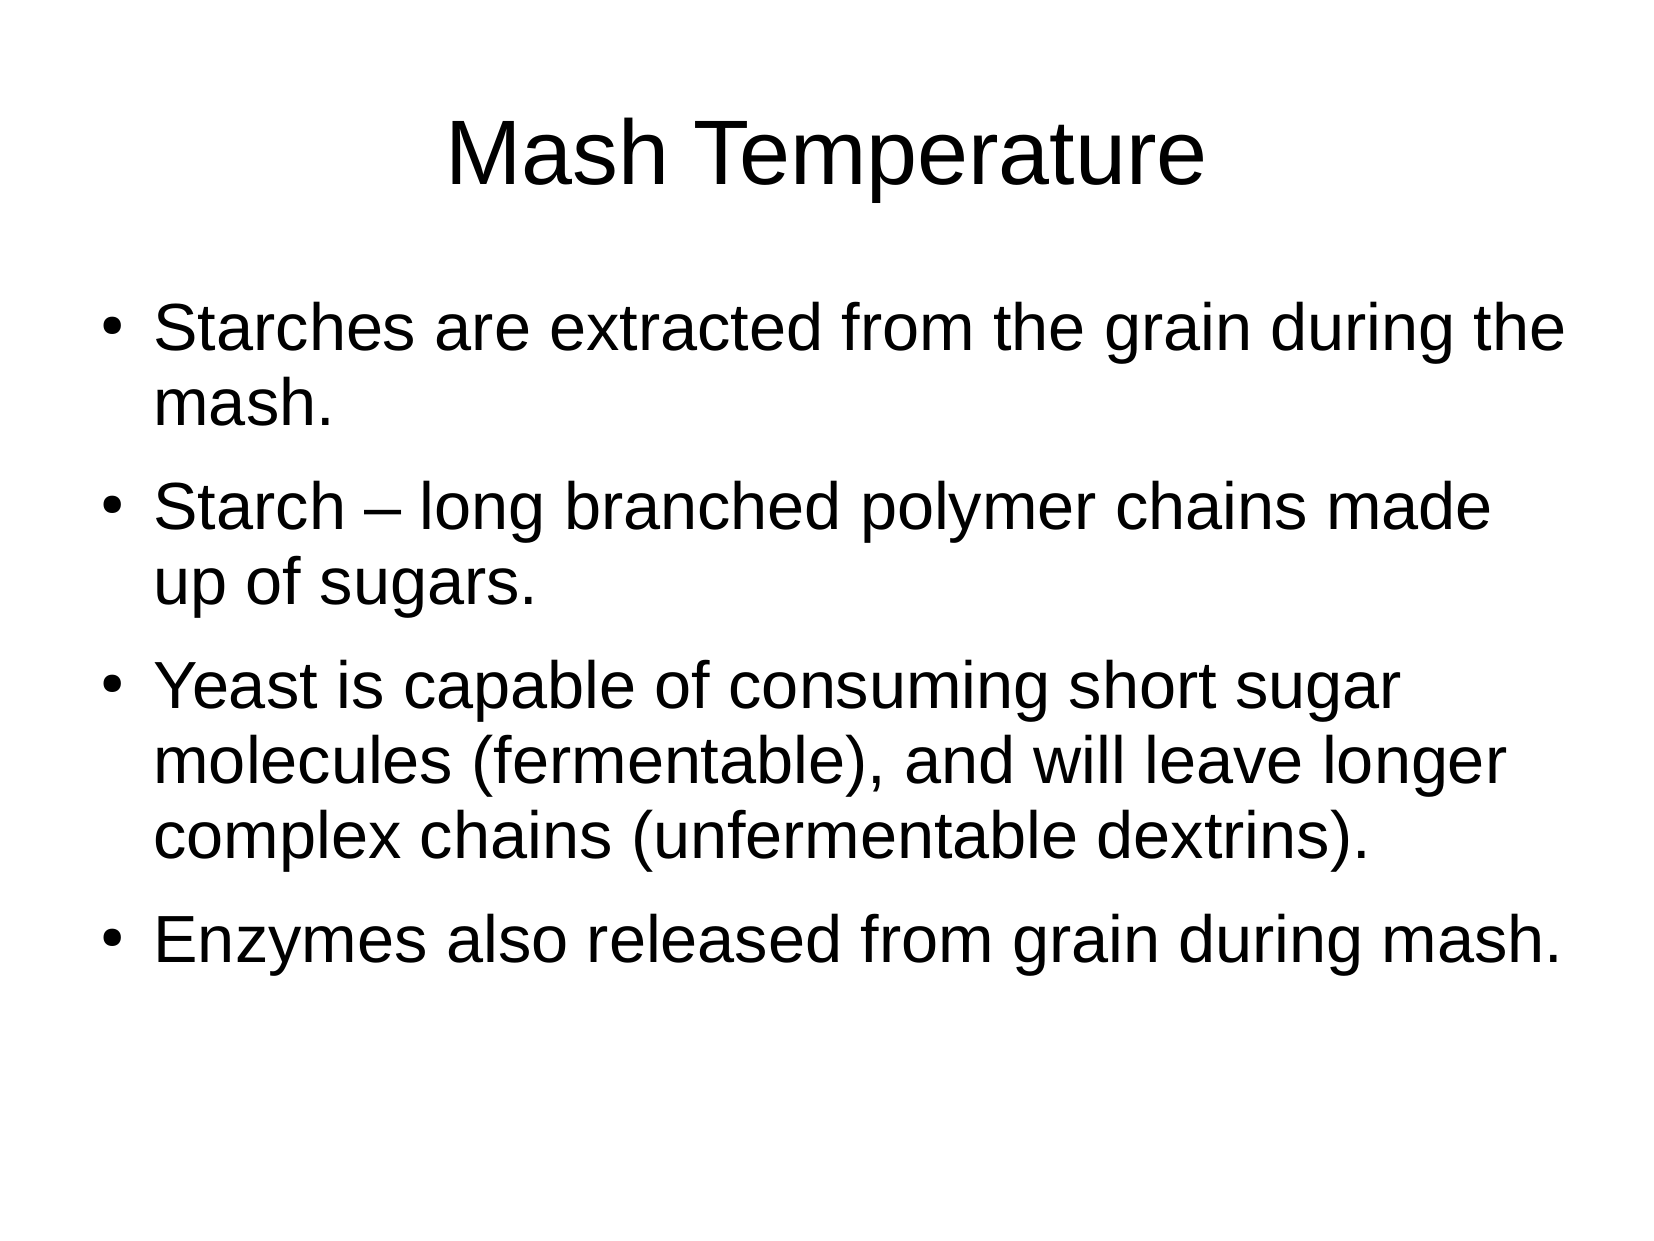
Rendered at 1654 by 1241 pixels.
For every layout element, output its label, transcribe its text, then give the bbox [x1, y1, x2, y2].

title Mash Temperature [82, 49, 1571, 257]
list Starches are extracted from the grain during the mash. Starch – long branched polymer chains made up of sugars. Yeast is capable of consuming short sugar molecules (fermentable), and will leave longer complex chains (unfermentable dextrins). Enzymes also released from grain during mash. [82, 290, 1571, 1010]
